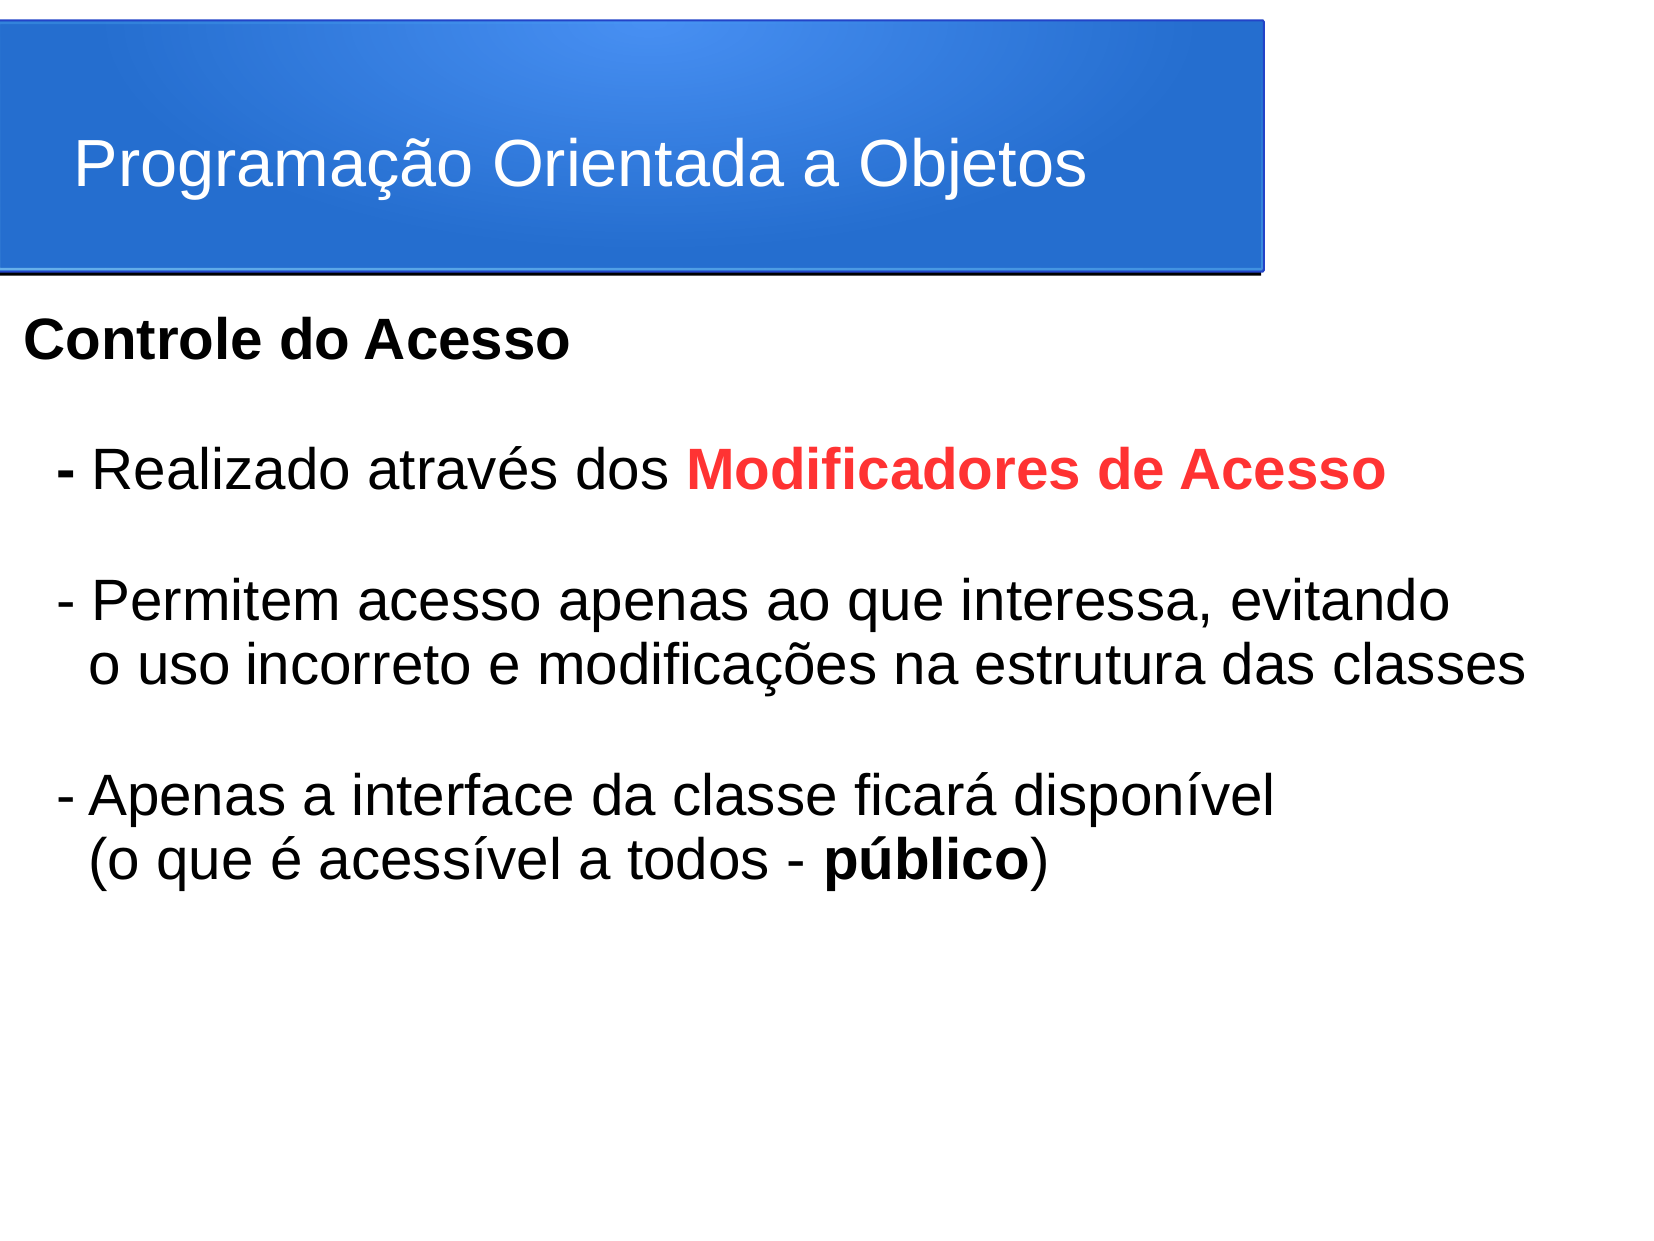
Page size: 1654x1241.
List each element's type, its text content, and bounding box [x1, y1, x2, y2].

list Controle do Acesso - Realizado através dos Modificadores de Acesso - Permitem acesso apenas ao que interessa, evitando o uso incorreto e modificações na estrutura das classes - Apenas a interface da classe ficará disponível (o que é acessível a todos - público) [23, 307, 1630, 1193]
text_box Programação Orientada a Objetos [73, 125, 1123, 201]
